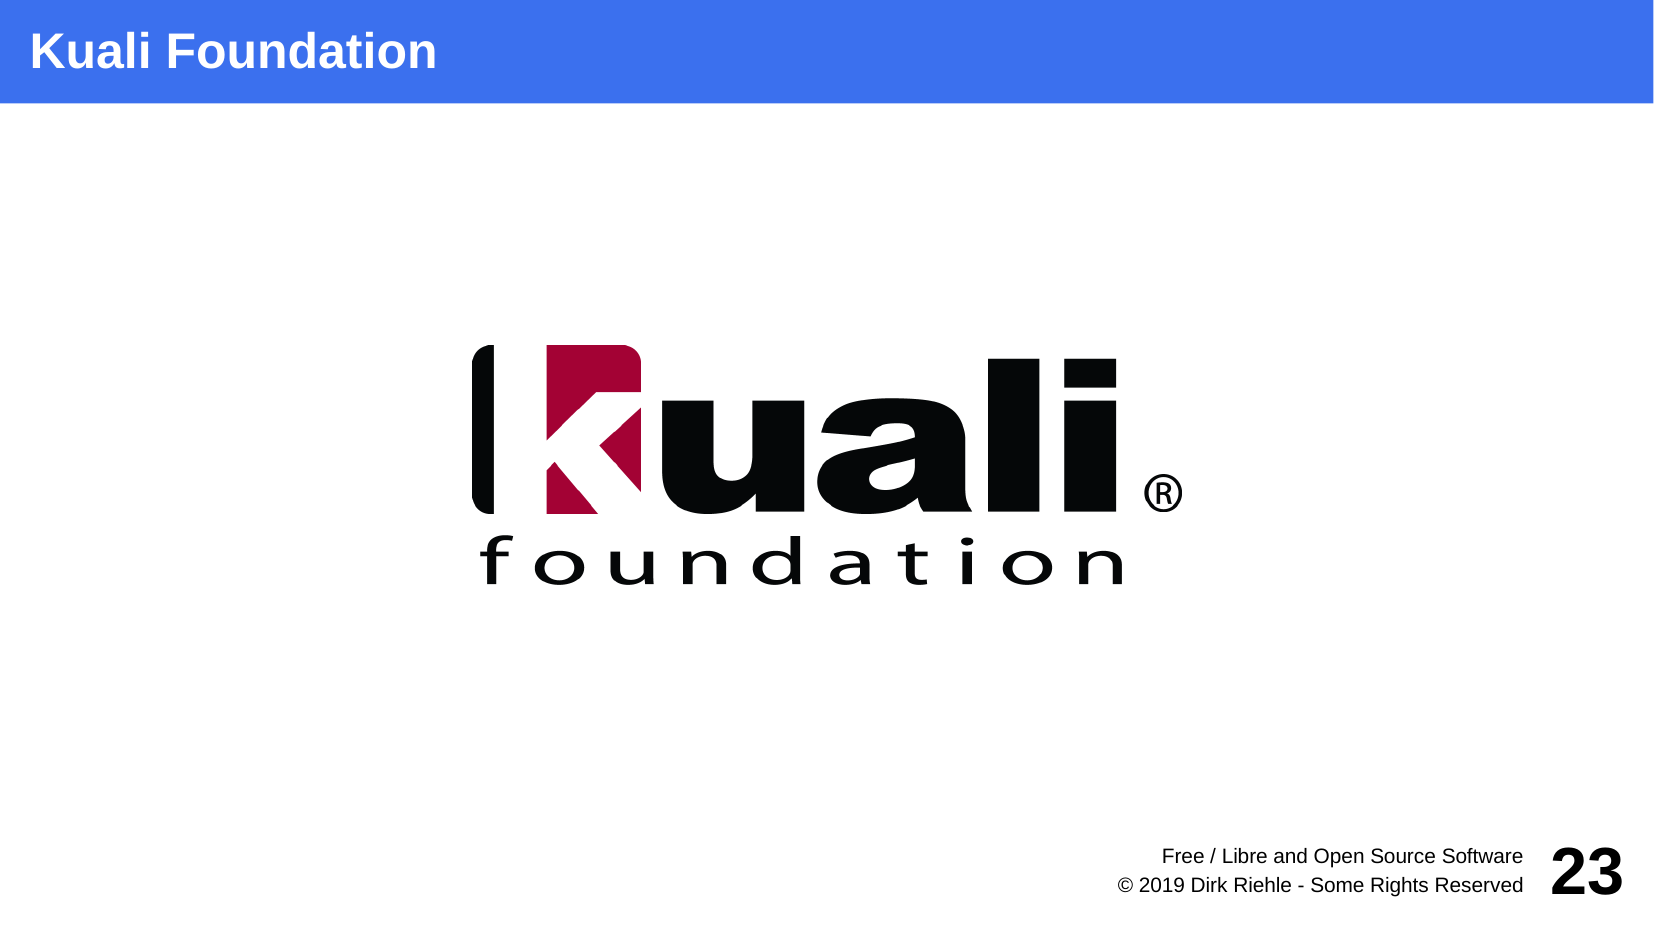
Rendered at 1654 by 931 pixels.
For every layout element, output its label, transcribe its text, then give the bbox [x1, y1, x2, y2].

picture [472, 345, 1182, 585]
title Kuali Foundation [0, 0, 1654, 104]
